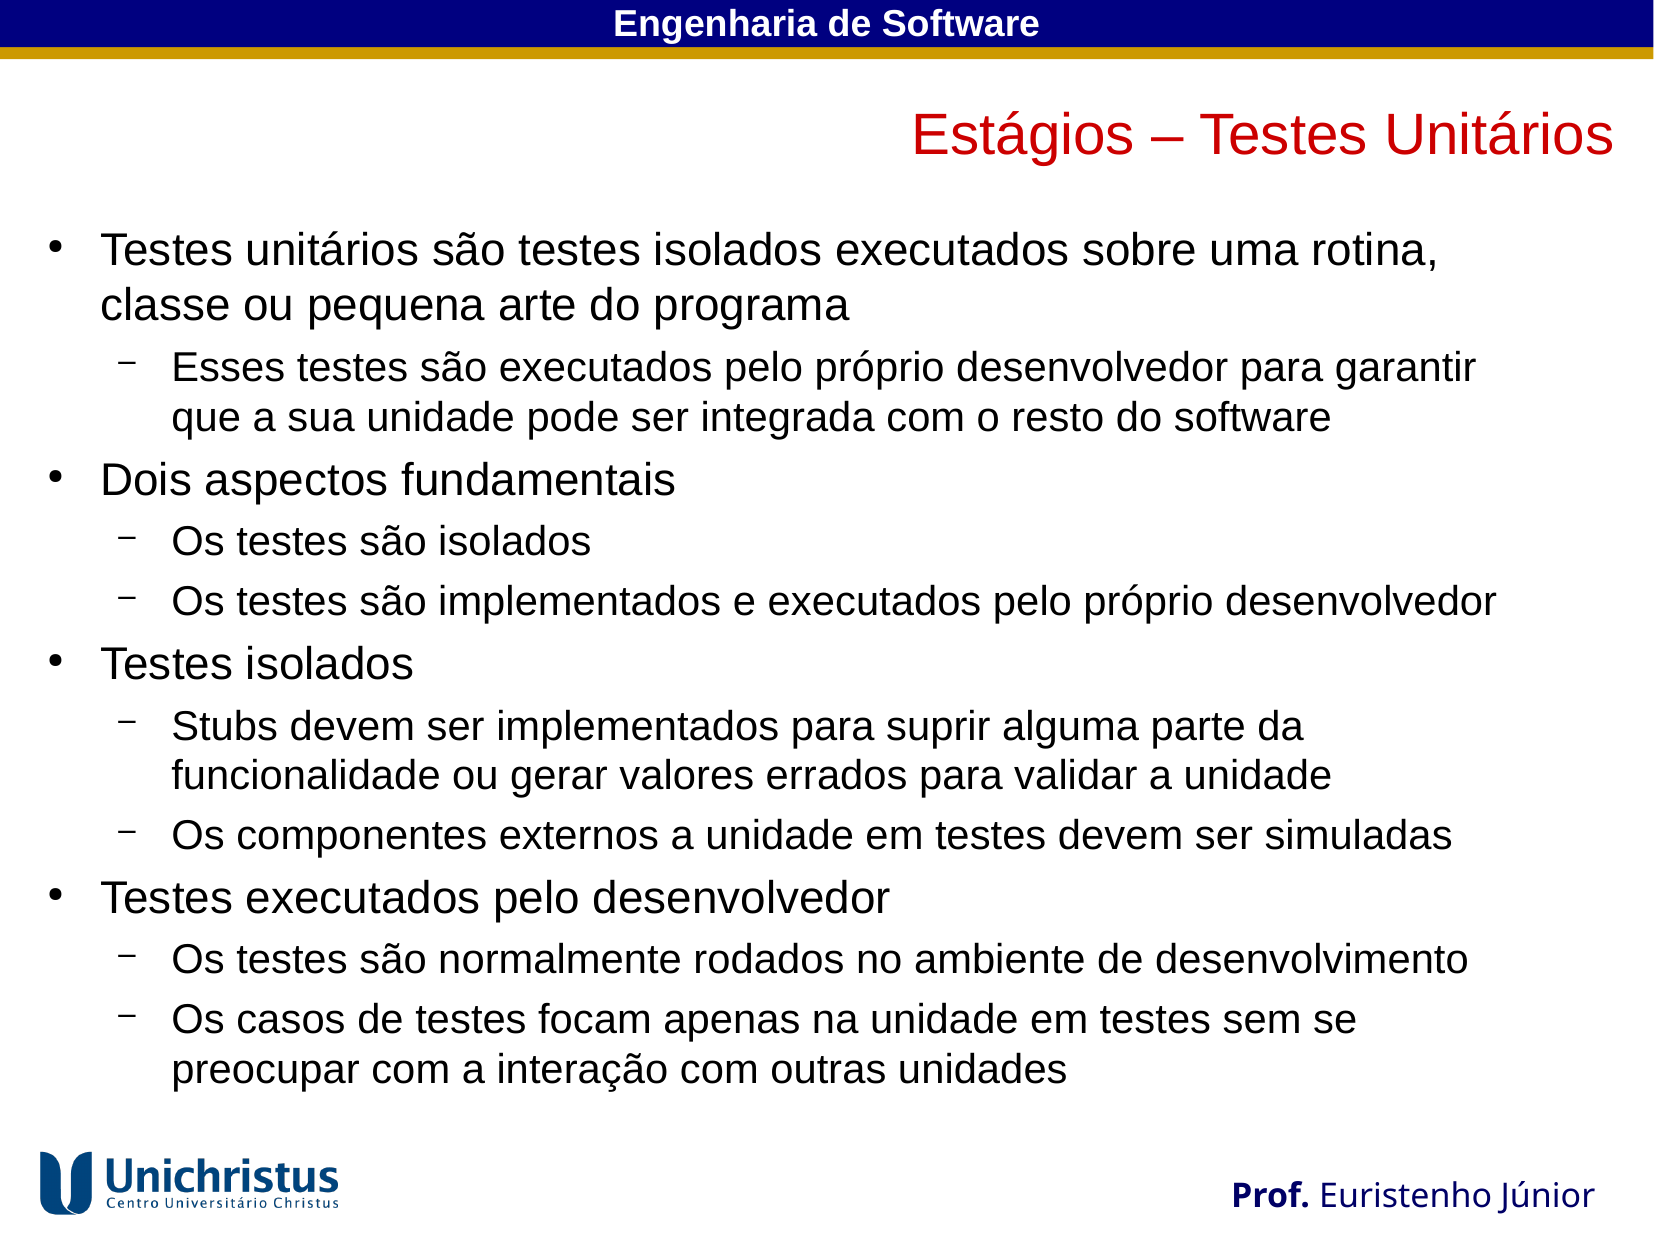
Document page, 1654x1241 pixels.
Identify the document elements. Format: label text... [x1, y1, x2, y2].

text_box Estágios – Testes Unitários [896, 94, 1630, 189]
text_box Engenharia de Software [0, 0, 1654, 48]
text_box [0, 48, 1654, 60]
list Testes unitários são testes isolados executados sobre uma rotina, classe ou pequena arte do programa Esses testes são executados pelo próprio desenvolvedor para garantir que a sua unidade pode ser integrada com o resto do software Dois aspectos fundamentais Os testes são isolados Os testes são implementados e executados pelo próprio desenvolvedor Testes isolados Stubs devem ser implementados para suprir alguma parte da funcionalidade ou gerar valores errados para validar a unidade Os componentes externos a unidade em testes devem ser simuladas Testes executados pelo desenvolvedor Os testes são normalmente rodados no ambiente de desenvolvimento Os casos de testes focam apenas na unidade em testes sem se preocupar com a interação com outras unidades [14, 212, 1571, 1241]
text_box Prof. Euristenho Júnior [1571, 1163, 1654, 1224]
